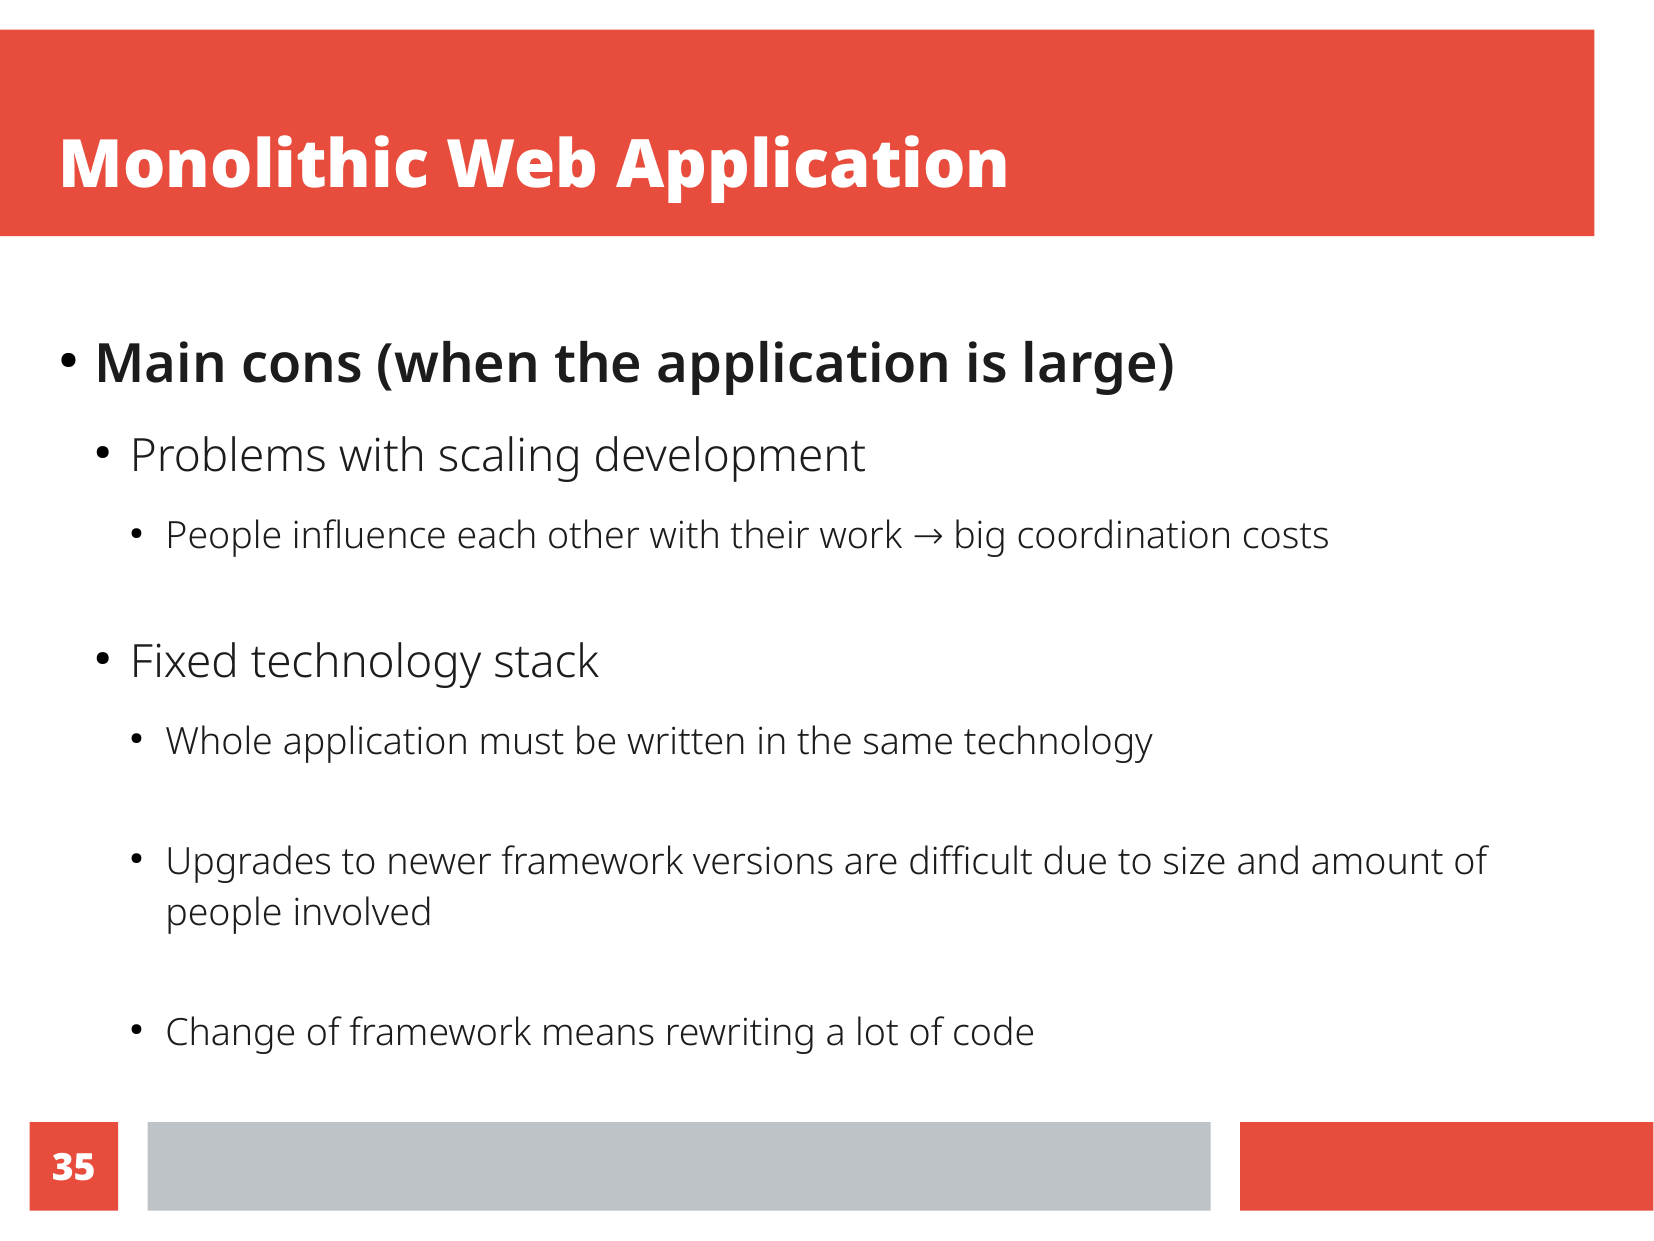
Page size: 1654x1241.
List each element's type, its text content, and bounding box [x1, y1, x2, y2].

list Main cons (when the application is large) Problems with scaling development People influence each other with their work → big coordination costs Fixed technology stack Whole application must be written in the same technology Upgrades to newer framework versions are difficult due to size and amount of people involved Change of framework means rewriting a lot of code [59, 324, 1565, 1093]
title Monolithic Web Application [59, 59, 1595, 207]
